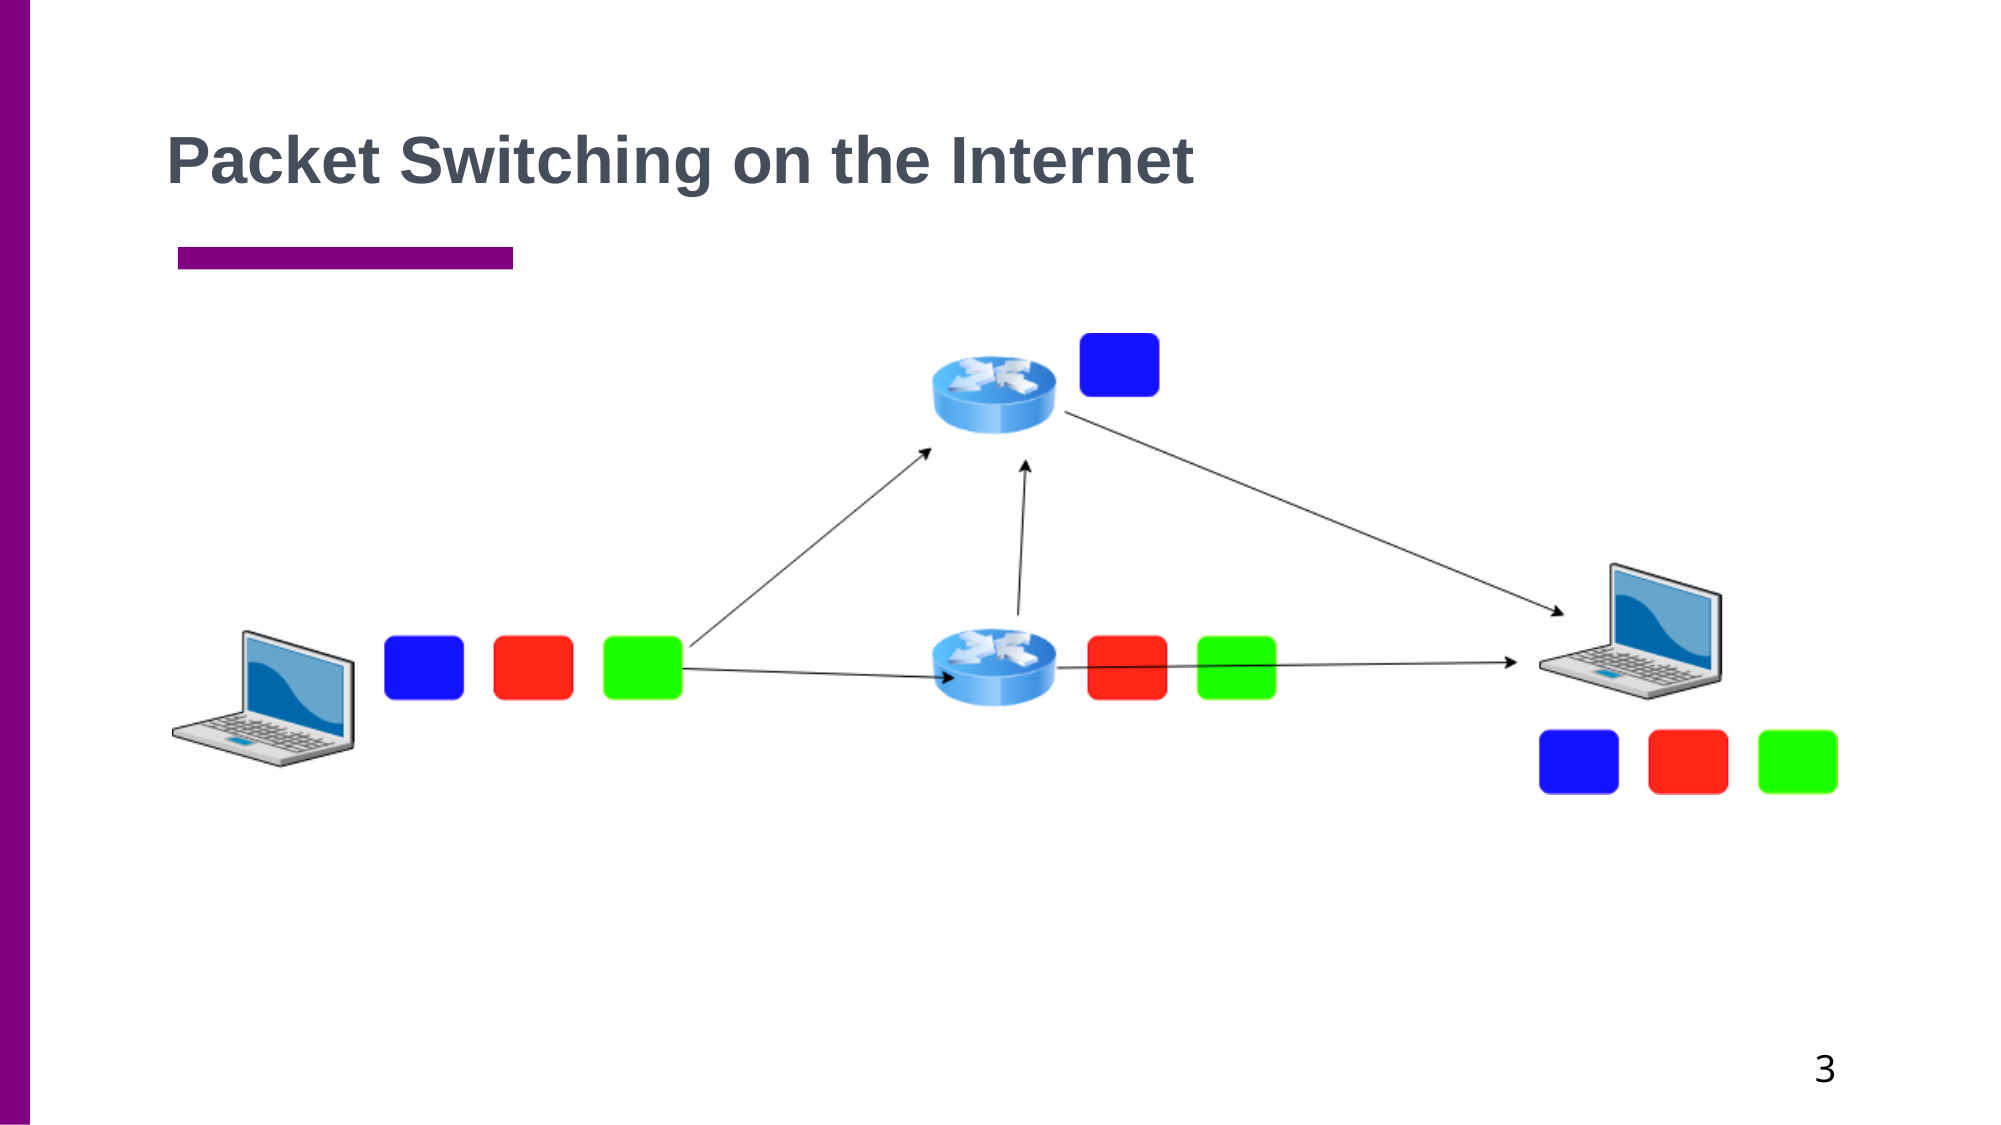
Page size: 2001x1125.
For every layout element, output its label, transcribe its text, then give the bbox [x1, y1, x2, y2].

text_box Packet Switching on the Internet [151, 0, 1849, 212]
picture [172, 333, 1838, 795]
